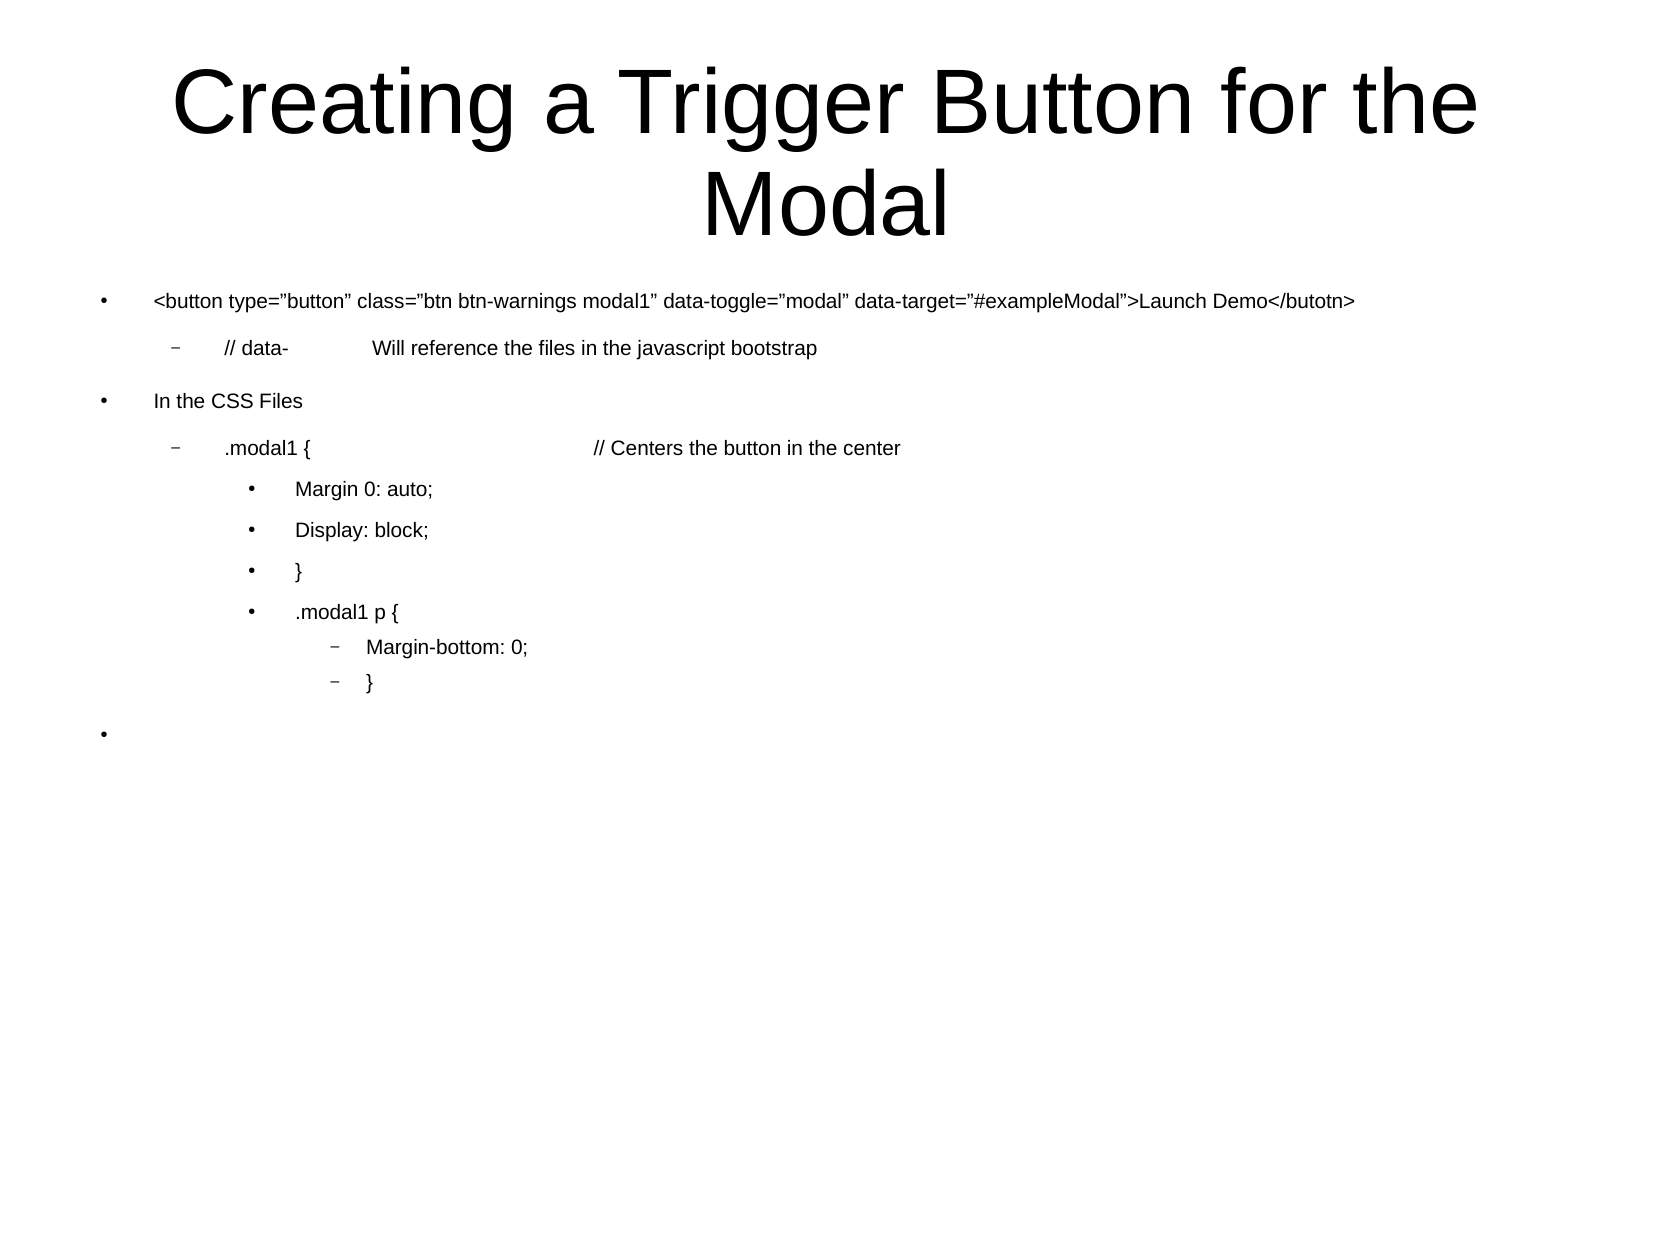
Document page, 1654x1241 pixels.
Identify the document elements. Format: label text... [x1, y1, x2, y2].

title Creating a Trigger Button for the Modal [82, 49, 1571, 257]
list <button type=”button” class=”btn btn-warnings modal1” data-toggle=”modal” data-target=”#exampleModal”>Launch Demo</butotn> // data- Will reference the files in the javascript bootstrap In the CSS Files .modal1 { // Centers the button in the center Margin 0: auto; Display: block; } .modal1 p { Margin-bottom: 0; } [82, 290, 1571, 1217]
